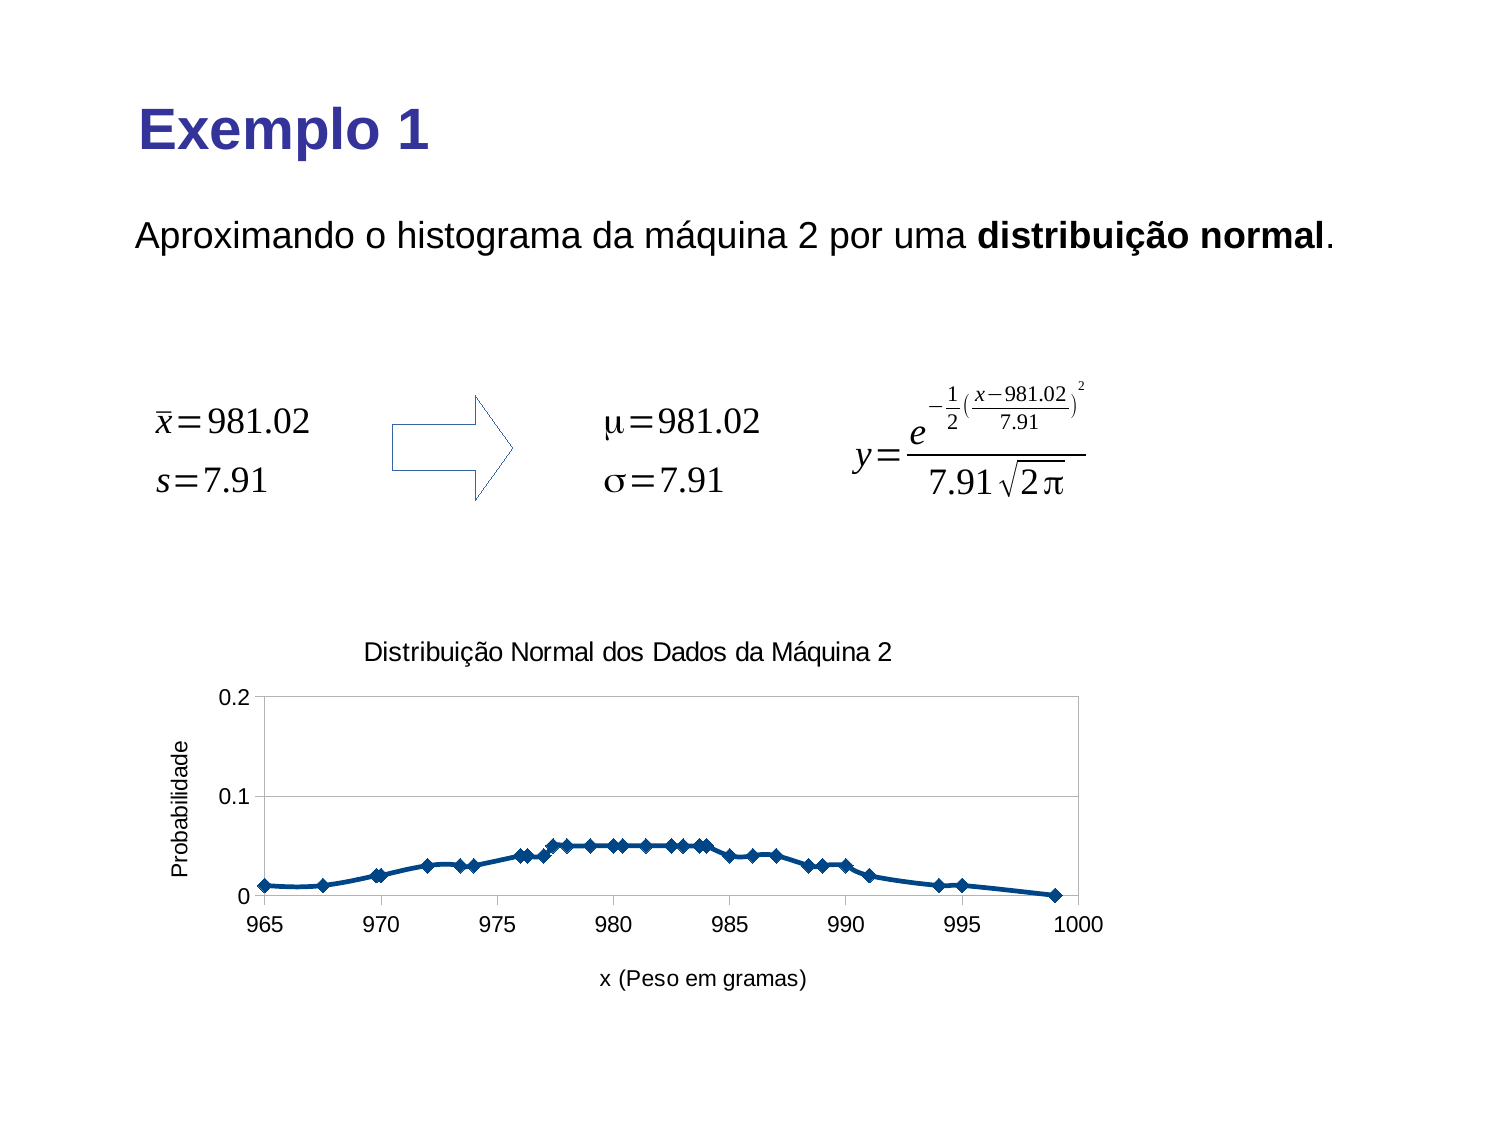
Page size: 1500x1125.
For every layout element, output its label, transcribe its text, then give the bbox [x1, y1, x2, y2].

chart [596, 459, 732, 501]
chart [596, 400, 768, 443]
text_box Aproximando o histograma da máquina 2 por uma distribuição normal. [120, 203, 1362, 286]
chart [148, 400, 316, 442]
chart [148, 459, 275, 501]
chart [132, 613, 1124, 1010]
text_box Exemplo 1 [123, 84, 1400, 179]
chart [844, 378, 1095, 503]
